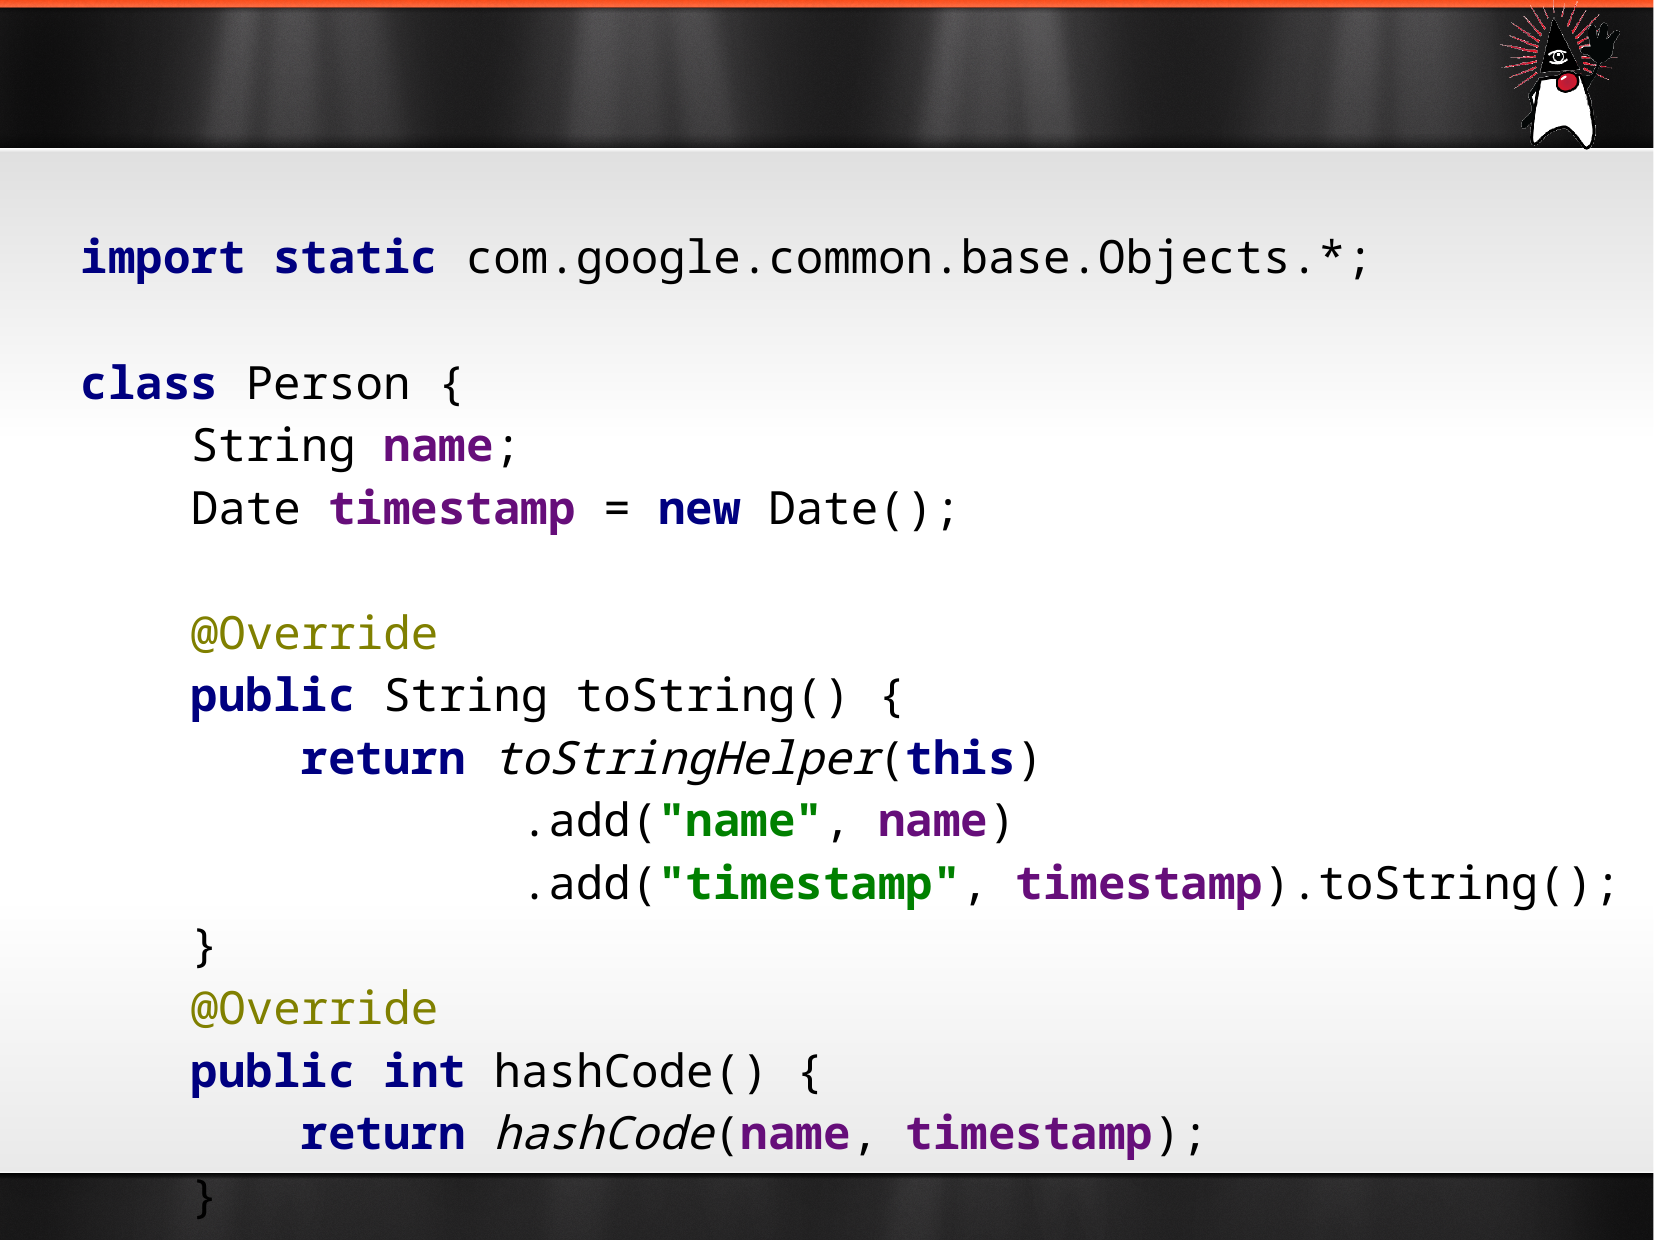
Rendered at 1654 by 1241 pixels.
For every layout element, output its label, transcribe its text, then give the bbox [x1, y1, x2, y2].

subtitle import static com.google.common.base.Objects.*; class Person { String name; Date timestamp = new Date(); @Override public String toString() { return toStringHelper(this) .add("name", name) .add("timestamp", timestamp).toString(); } @Override public int hashCode() { return hashCode(name, timestamp); } } [80, 225, 1654, 1241]
picture [0, 0, 1654, 1240]
